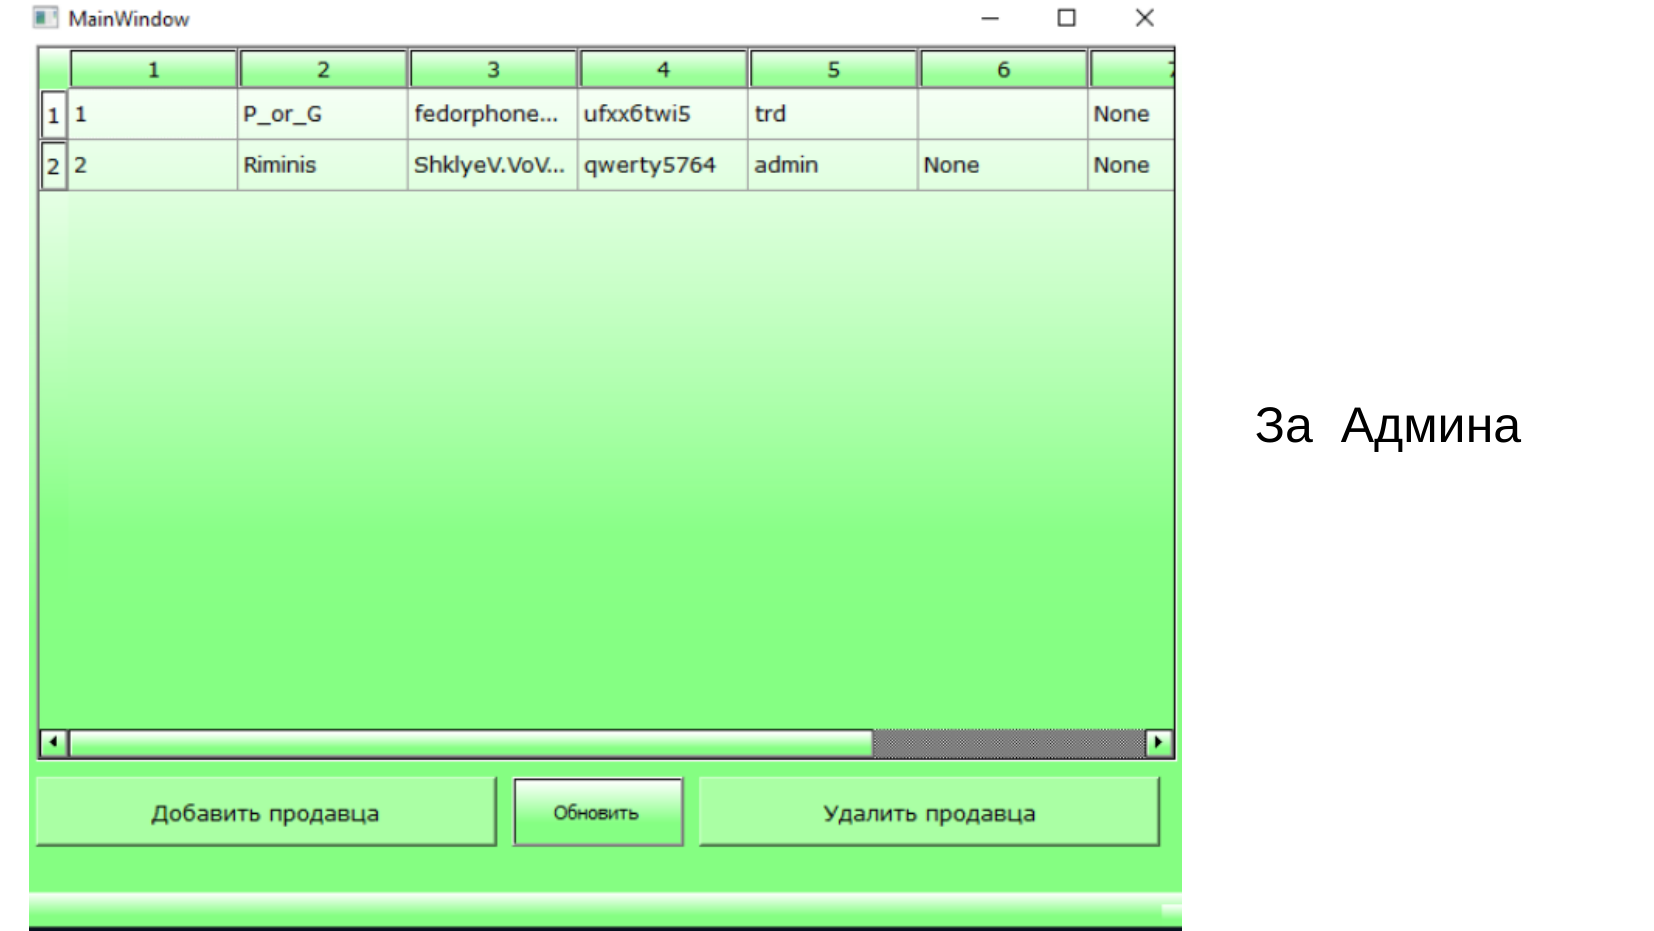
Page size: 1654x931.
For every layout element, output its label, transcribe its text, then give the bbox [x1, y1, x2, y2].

text_box За Админа [1240, 389, 1625, 460]
picture [29, 0, 1182, 931]
